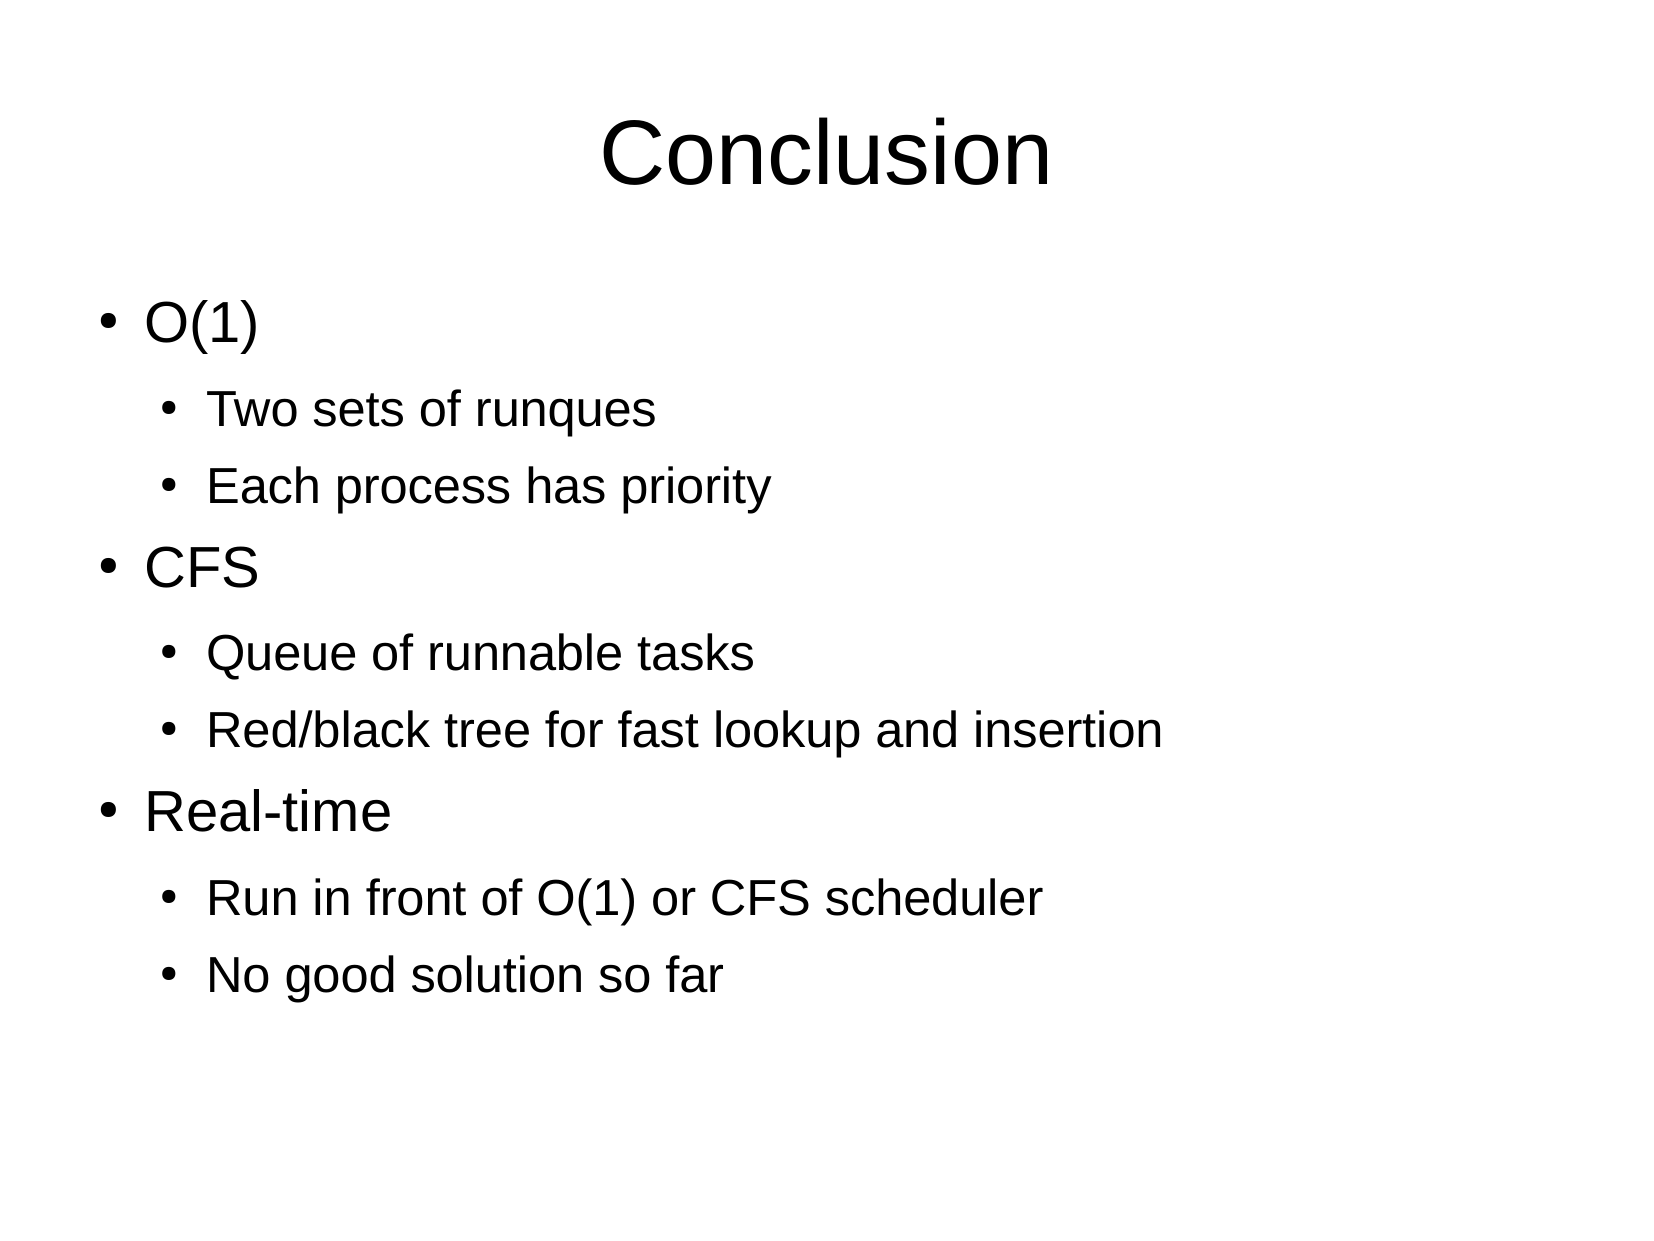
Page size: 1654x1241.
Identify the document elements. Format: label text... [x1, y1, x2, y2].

list O(1) Two sets of runques Each process has priority CFS Queue of runnable tasks Red/black tree for fast lookup and insertion Real-time Run in front of O(1) or CFS scheduler No good solution so far [82, 290, 1571, 1010]
title Conclusion [82, 49, 1571, 257]
